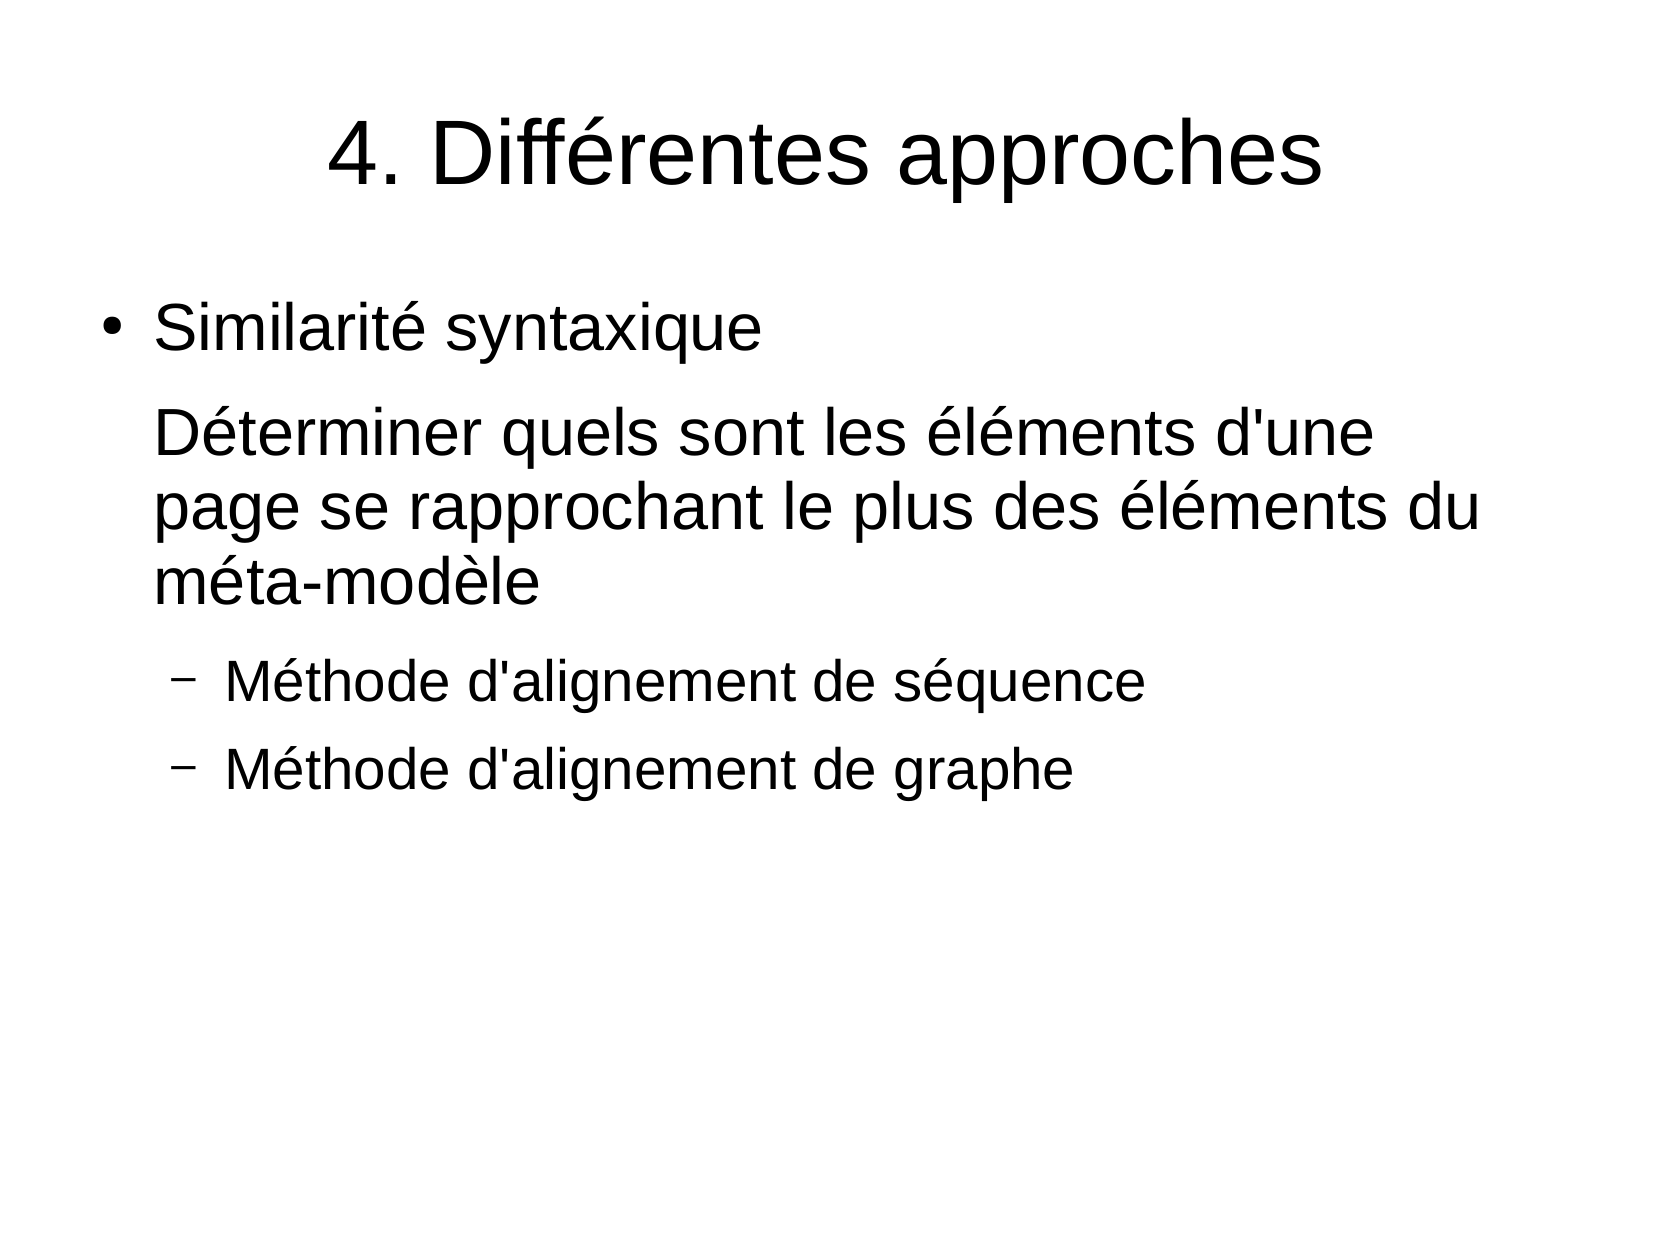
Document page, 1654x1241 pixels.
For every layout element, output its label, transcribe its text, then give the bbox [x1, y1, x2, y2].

title 4. Différentes approches [82, 49, 1571, 257]
list Similarité syntaxique Déterminer quels sont les éléments d'une page se rapprochant le plus des éléments du méta-modèle Méthode d'alignement de séquence Méthode d'alignement de graphe [82, 290, 1538, 1010]
